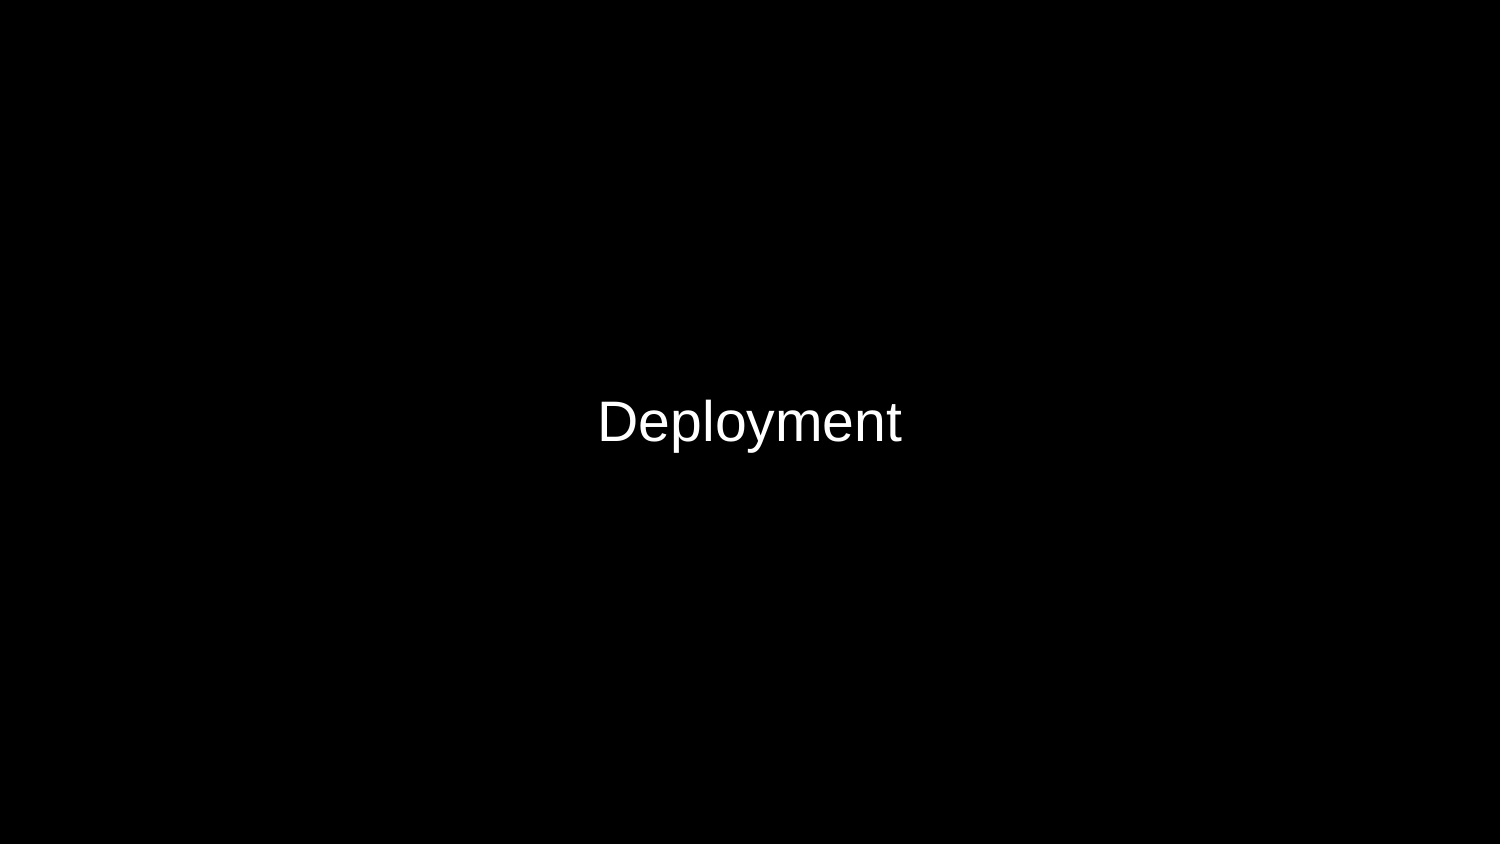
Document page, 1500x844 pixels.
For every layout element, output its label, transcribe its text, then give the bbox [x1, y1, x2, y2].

title Deployment [51, 374, 1449, 469]
